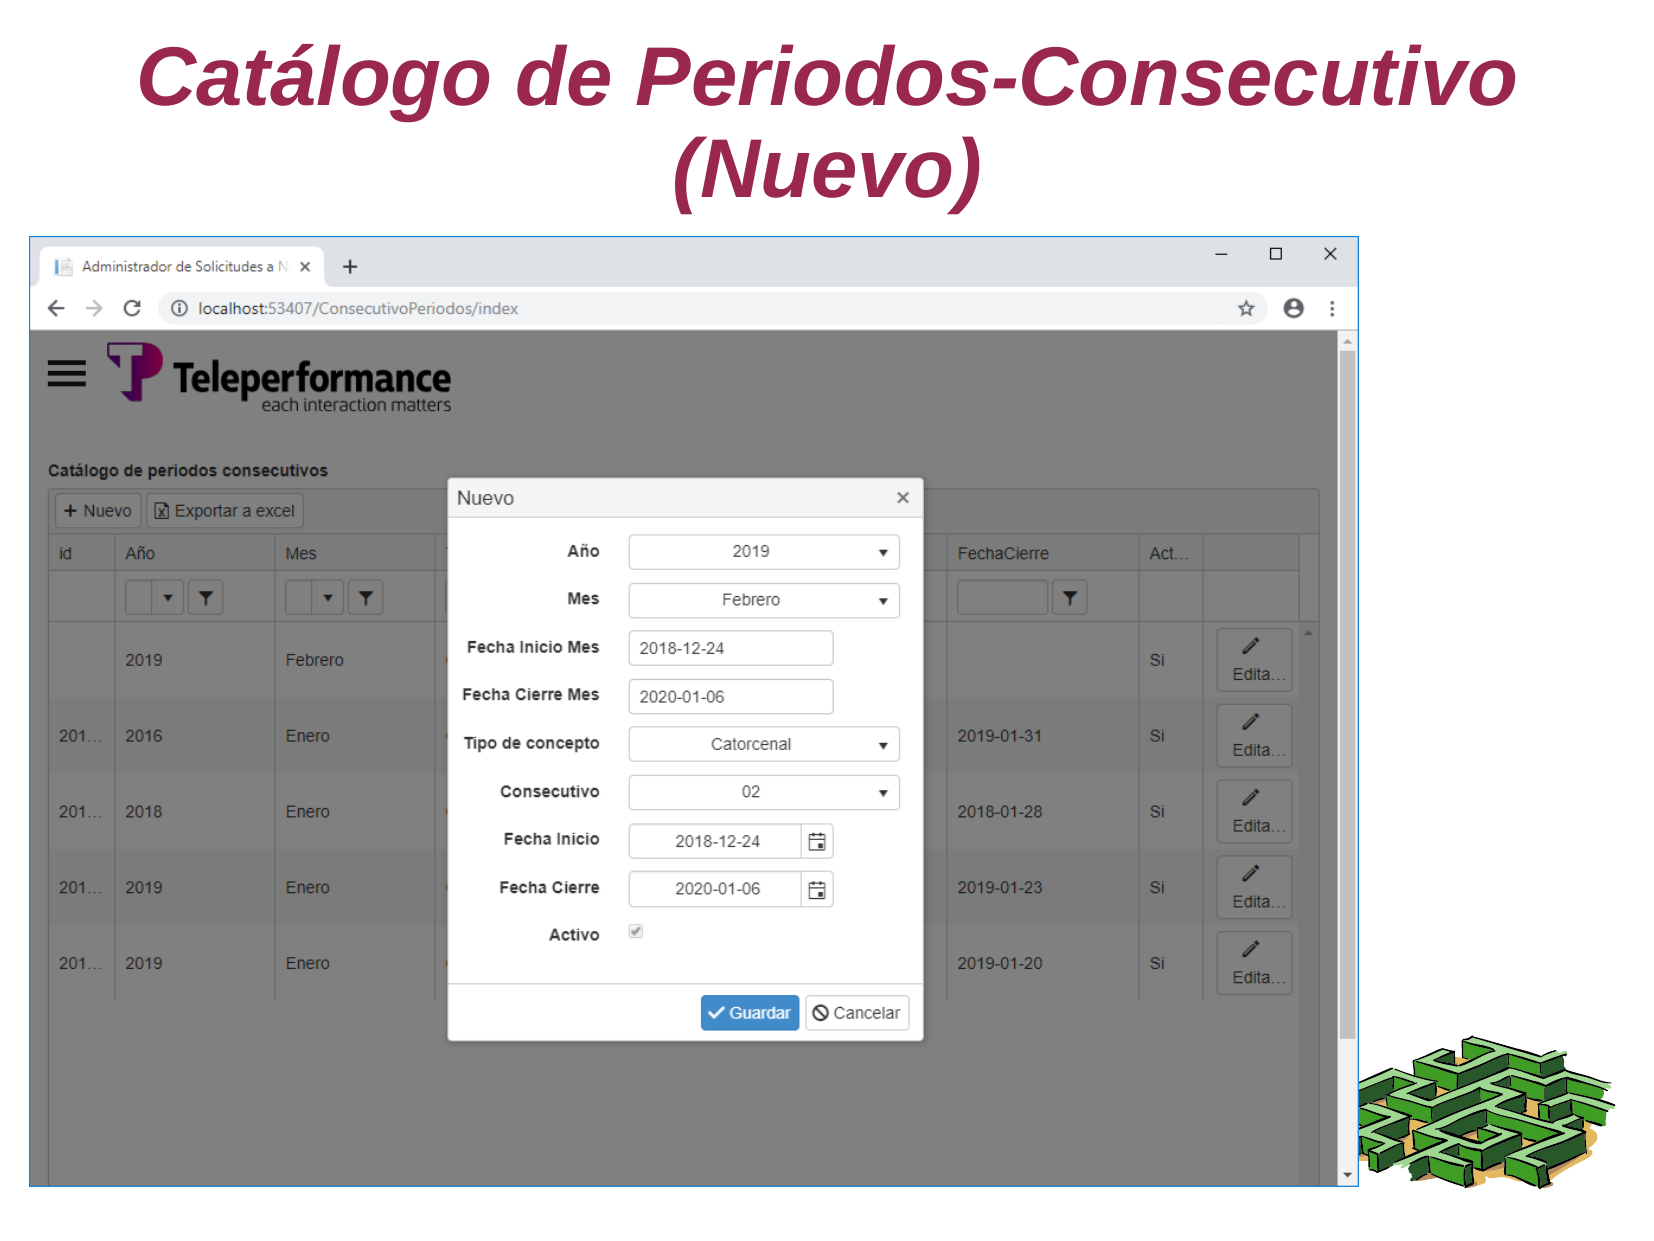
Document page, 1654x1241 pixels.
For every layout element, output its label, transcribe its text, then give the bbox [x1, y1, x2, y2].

title Catálogo de Periodos-Consecutivo (Nuevo) [121, 19, 1534, 227]
picture [29, 236, 1359, 1188]
